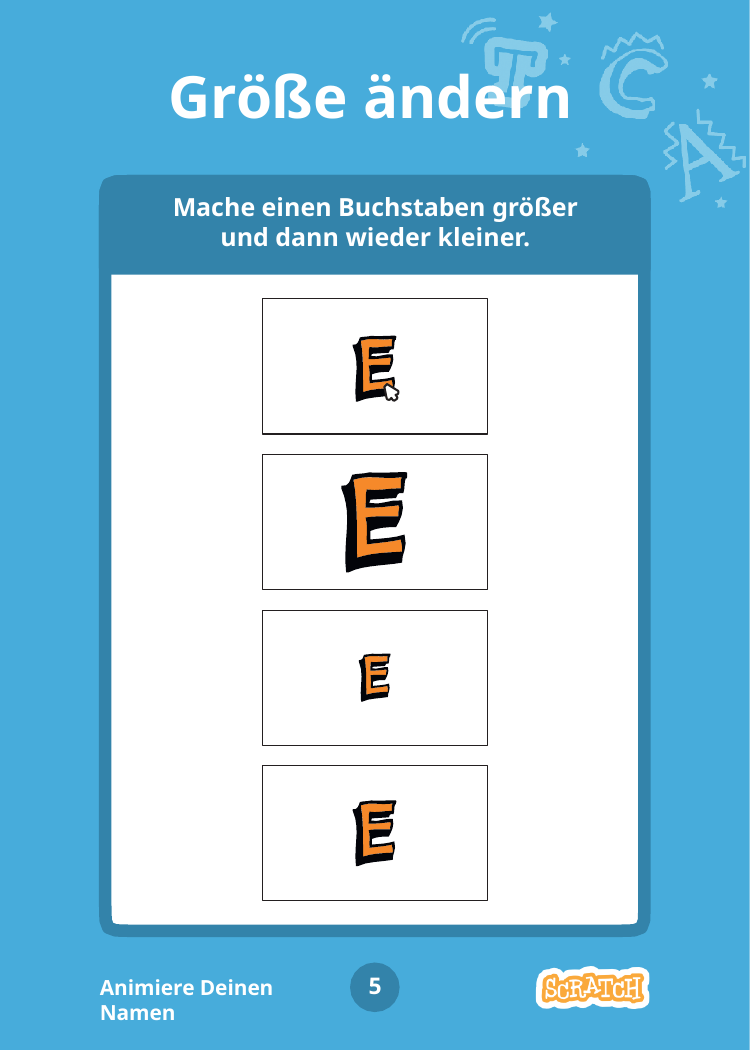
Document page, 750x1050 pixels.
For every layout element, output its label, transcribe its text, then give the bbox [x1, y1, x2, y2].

text_box Größe ändern [0, 43, 620, 236]
text_box Animiere Deinen Namen [97, 974, 331, 1000]
text_box Mache einen Buchstaben größer und dann wieder kleiner. [151, 236, 599, 252]
text_box 5 [366, 971, 383, 1000]
text_box [0, 0, 750, 1050]
text_box [112, 275, 638, 924]
text_box [112, 188, 638, 262]
